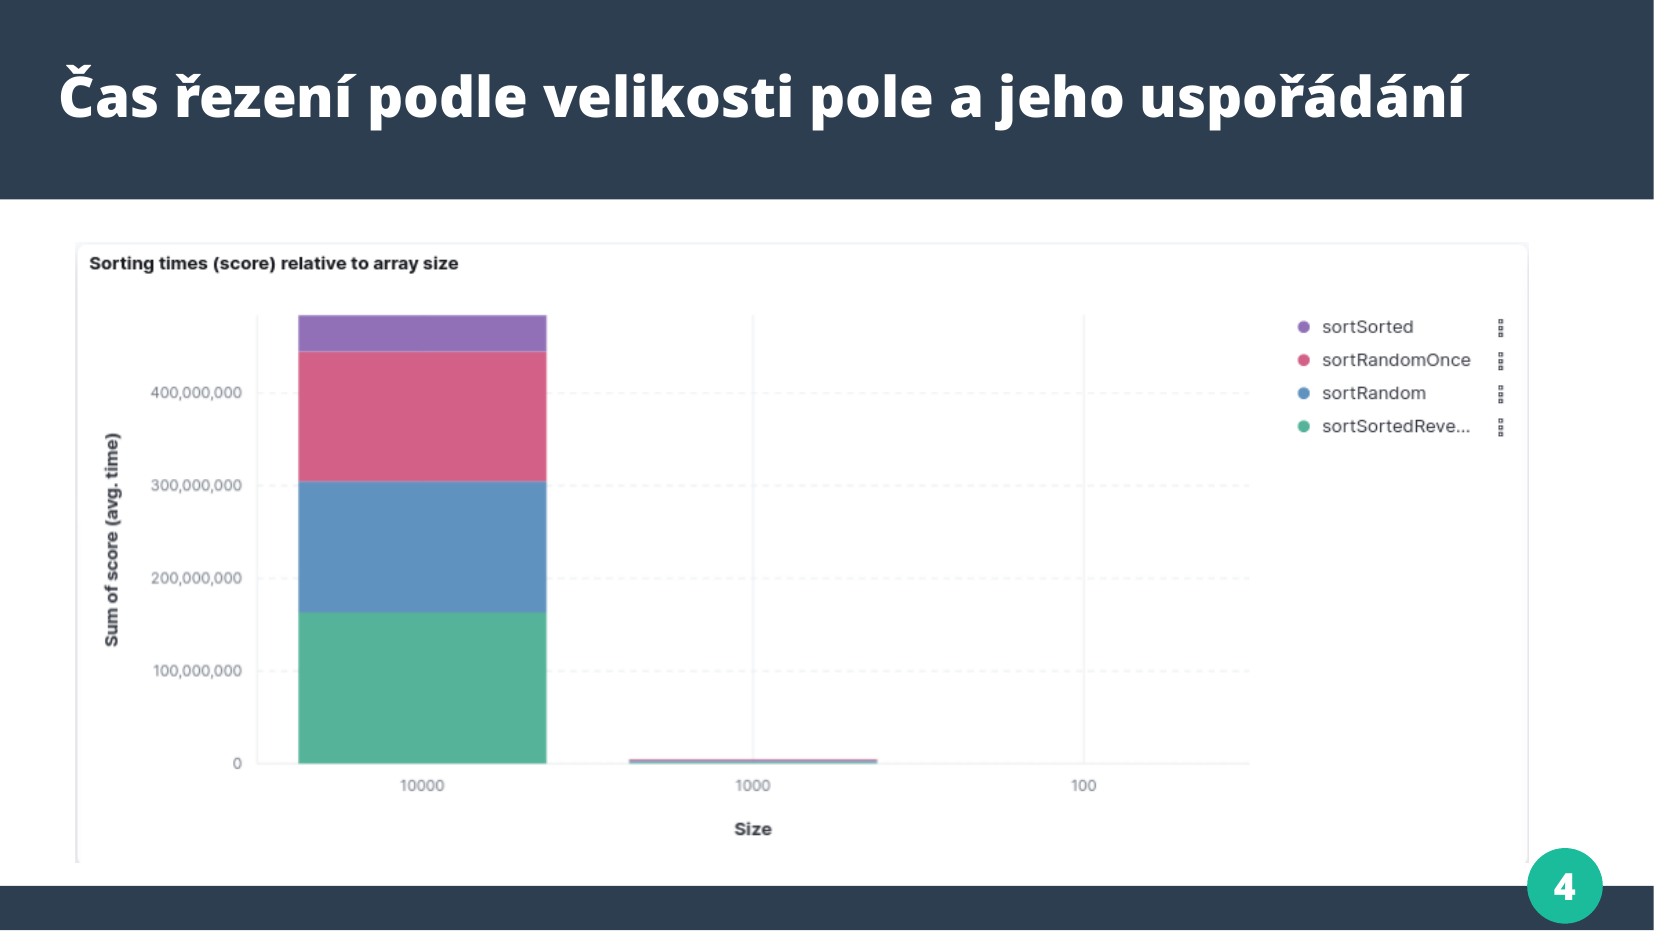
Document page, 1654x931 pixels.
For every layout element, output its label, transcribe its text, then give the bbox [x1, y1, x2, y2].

title Čas řezení podle velikosti pole a jeho uspořádání [59, 37, 1595, 155]
picture [75, 242, 1529, 863]
